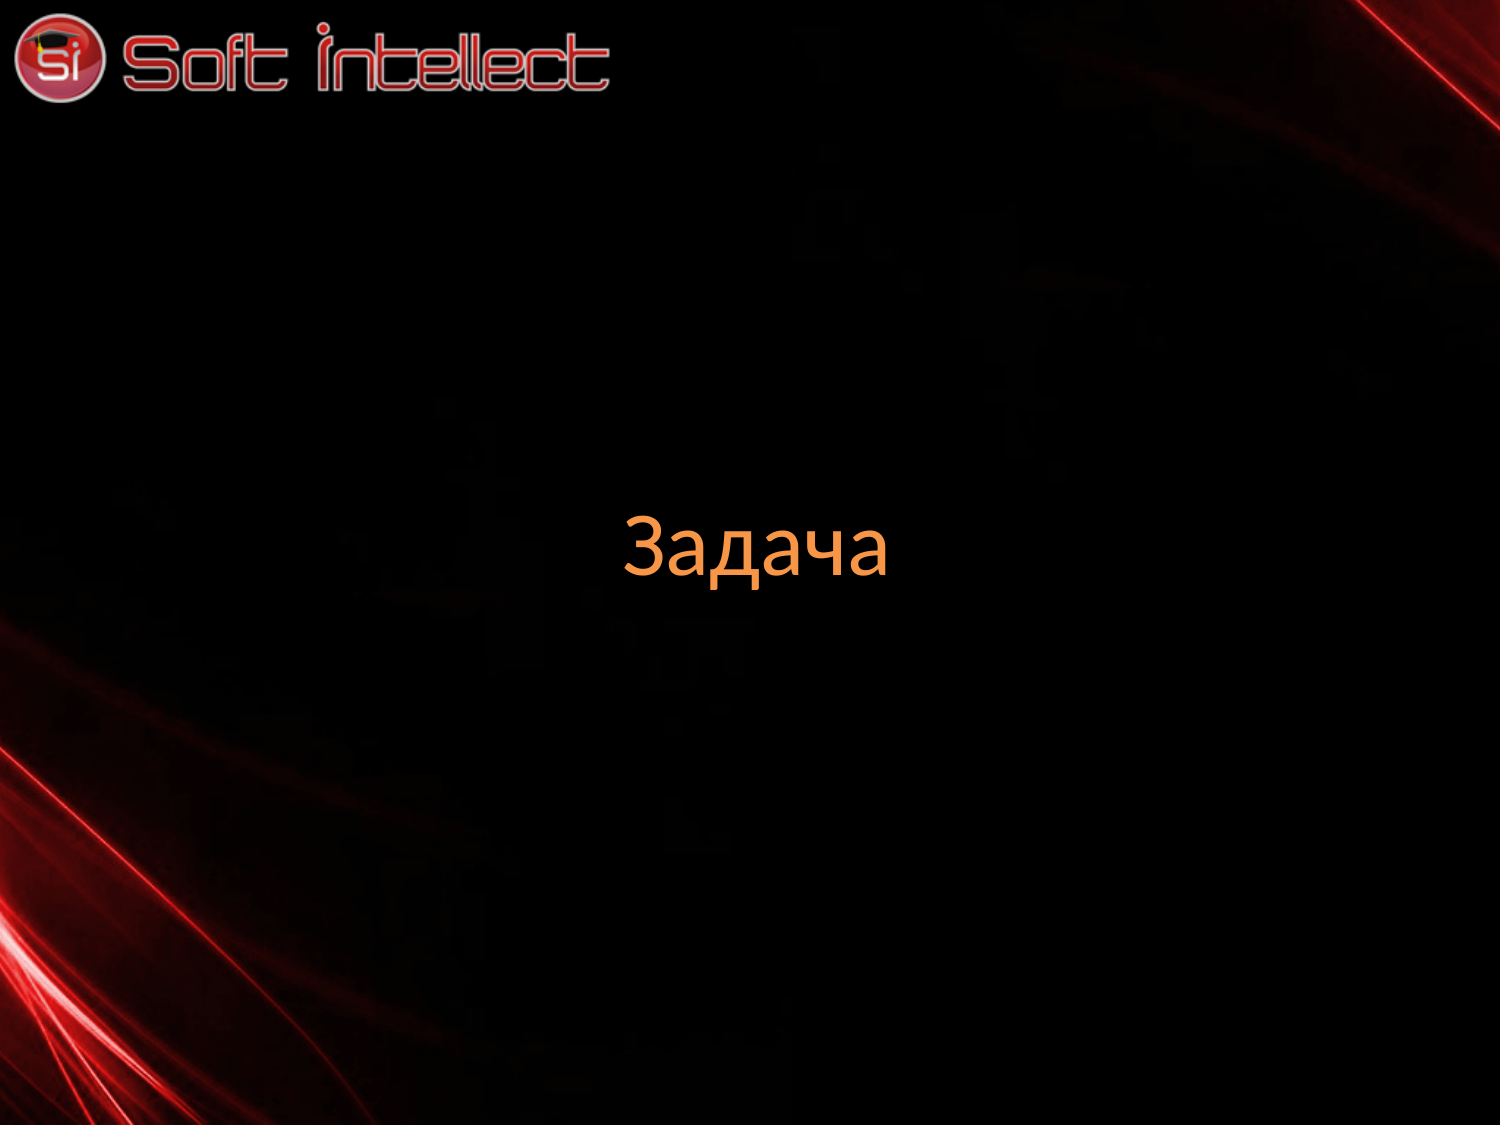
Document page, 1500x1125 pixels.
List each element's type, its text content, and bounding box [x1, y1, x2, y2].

picture [0, 0, 1500, 1125]
text_box Задача [120, 419, 1395, 660]
